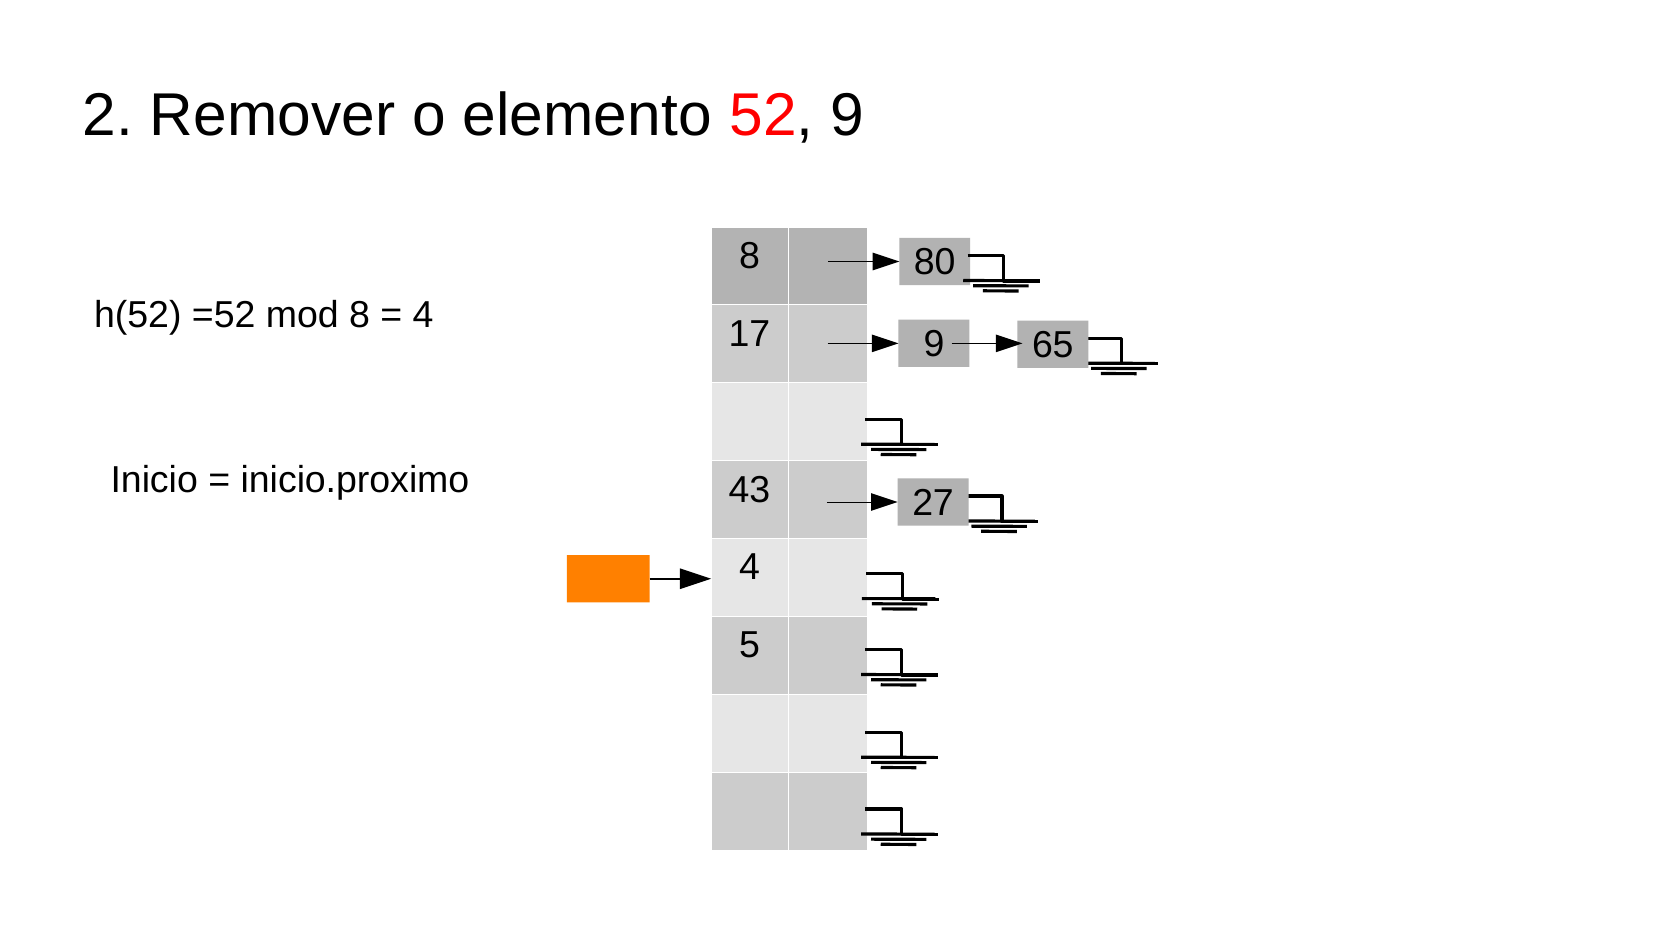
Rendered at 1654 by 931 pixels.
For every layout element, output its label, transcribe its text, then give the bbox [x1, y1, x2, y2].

table_cell 43 [712, 461, 788, 538]
table_cell [712, 383, 788, 460]
text_box h(52) =52 mod 8 = 4 [79, 285, 459, 343]
table_header [789, 228, 867, 304]
table_cell [789, 461, 867, 538]
table_cell [789, 305, 867, 382]
table_header 8 [712, 228, 788, 304]
text_box 80 [899, 237, 971, 286]
text_box 9 [898, 319, 970, 367]
table_cell [789, 617, 867, 694]
text_box 27 [897, 478, 969, 526]
table_cell 5 [712, 617, 788, 694]
text_box 65 [1017, 320, 1089, 368]
table_cell [789, 695, 867, 772]
table_cell [789, 773, 867, 850]
table_cell 4 [712, 539, 788, 616]
title 2. Remover o elemento 52, 9 [82, 37, 1571, 193]
table_cell 17 [712, 305, 788, 382]
table_cell [712, 695, 788, 772]
text_box Inicio = inicio.proximo [95, 451, 485, 508]
table_cell [789, 383, 867, 460]
table_cell [712, 773, 788, 850]
text_box aux [566, 555, 650, 603]
table_cell [789, 539, 867, 616]
